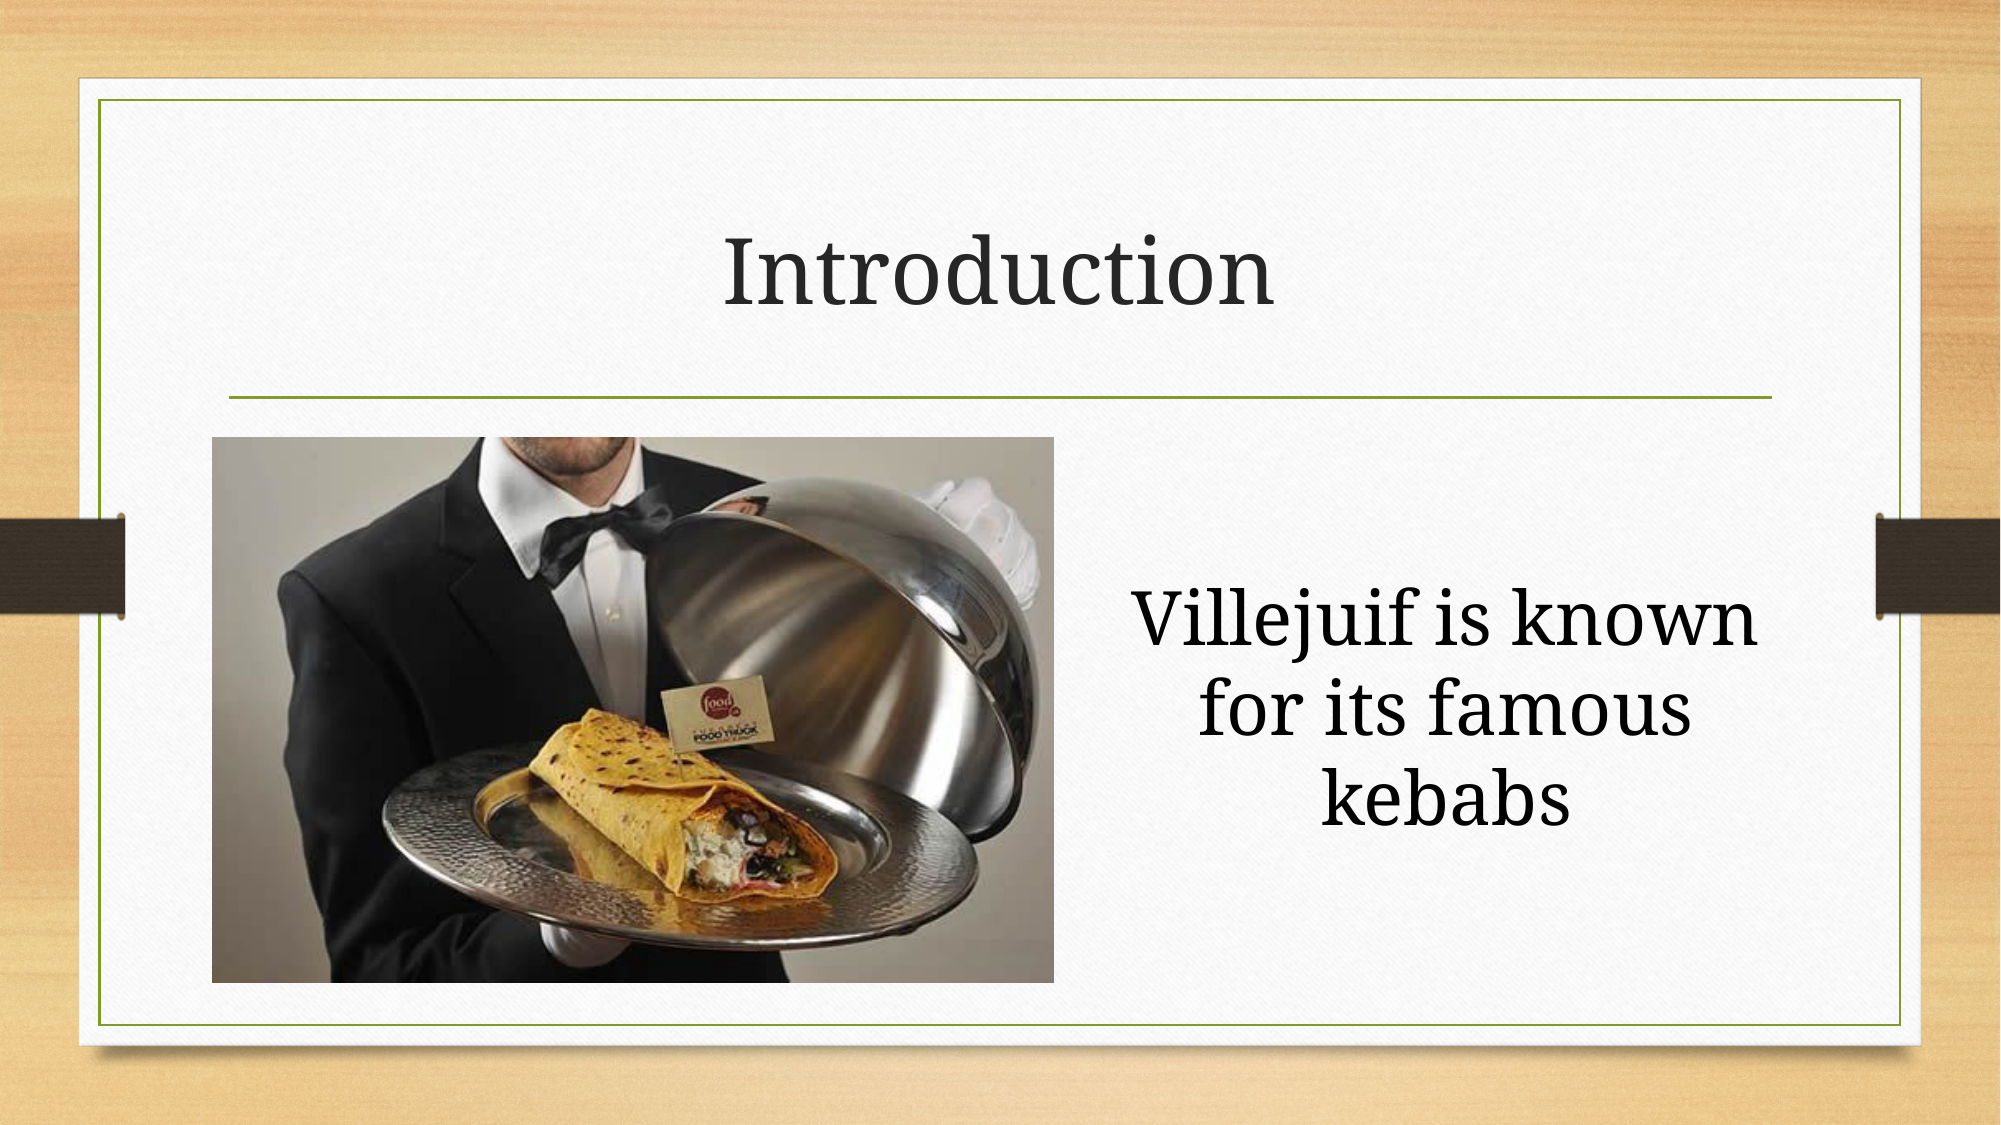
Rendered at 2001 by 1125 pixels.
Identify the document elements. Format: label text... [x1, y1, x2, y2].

text_box Villejuif is known for its famous kebabs [1105, 563, 1788, 761]
title Introduction [212, 161, 1788, 376]
picture [212, 437, 1054, 983]
